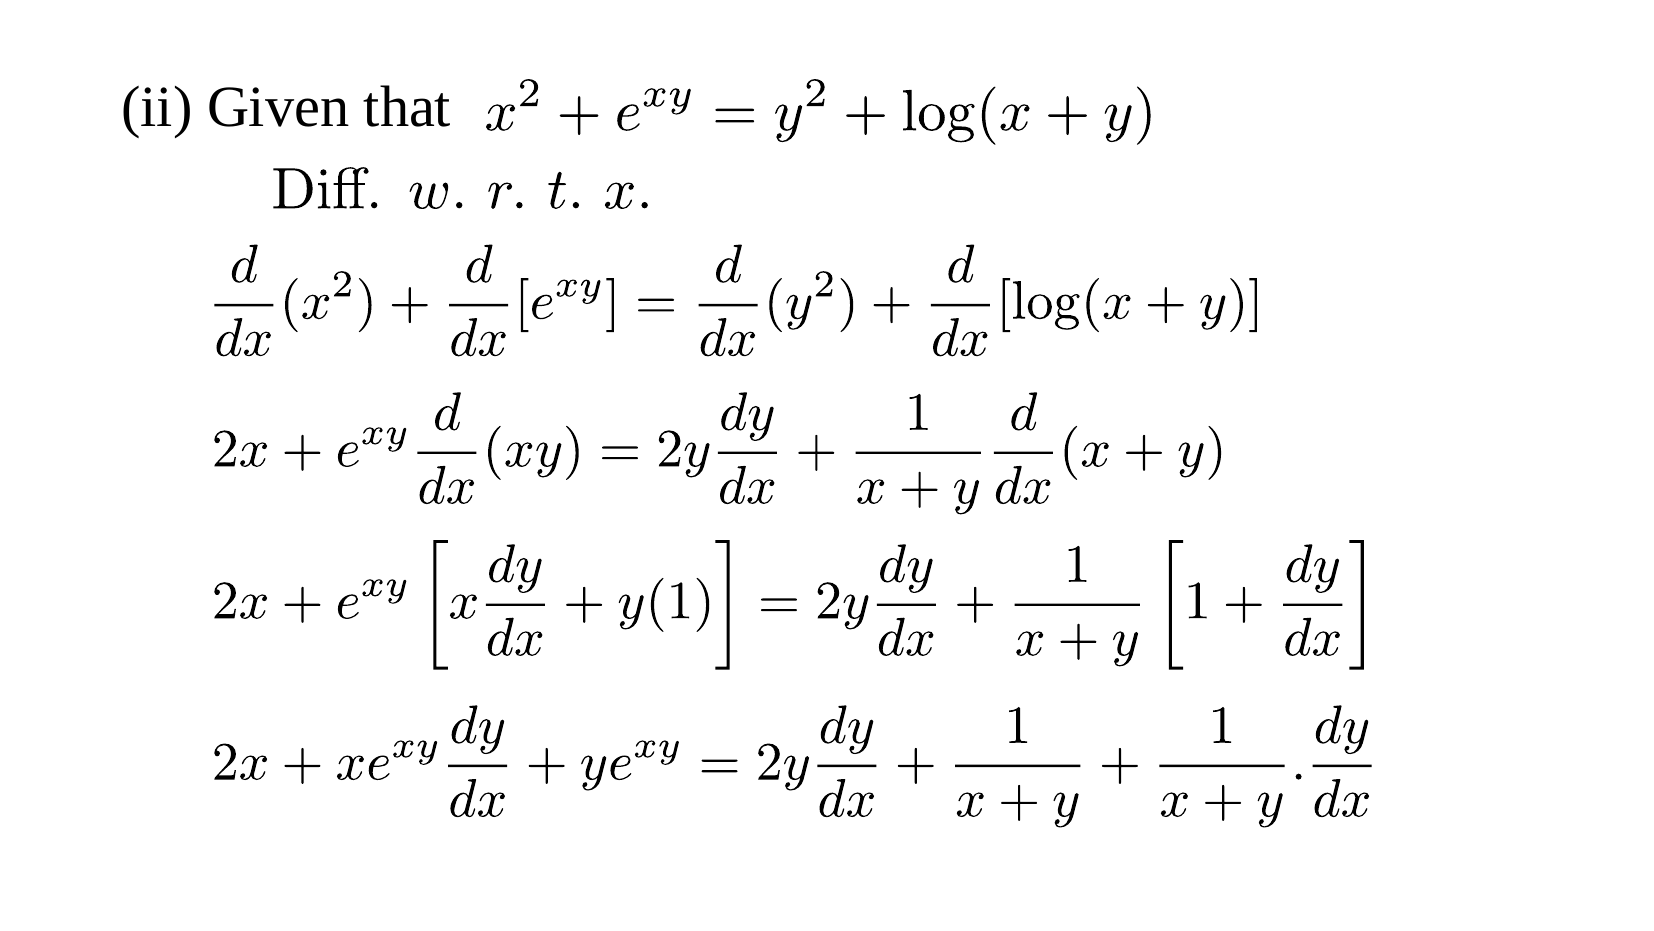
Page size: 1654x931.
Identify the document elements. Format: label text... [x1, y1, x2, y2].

text_box [486, 79, 1151, 145]
text_box [214, 705, 1372, 828]
text_box [214, 392, 1222, 515]
text_box [214, 540, 1364, 670]
text_box [214, 244, 1257, 357]
title (ii) Given that [47, 37, 1619, 898]
text_box [273, 167, 648, 209]
